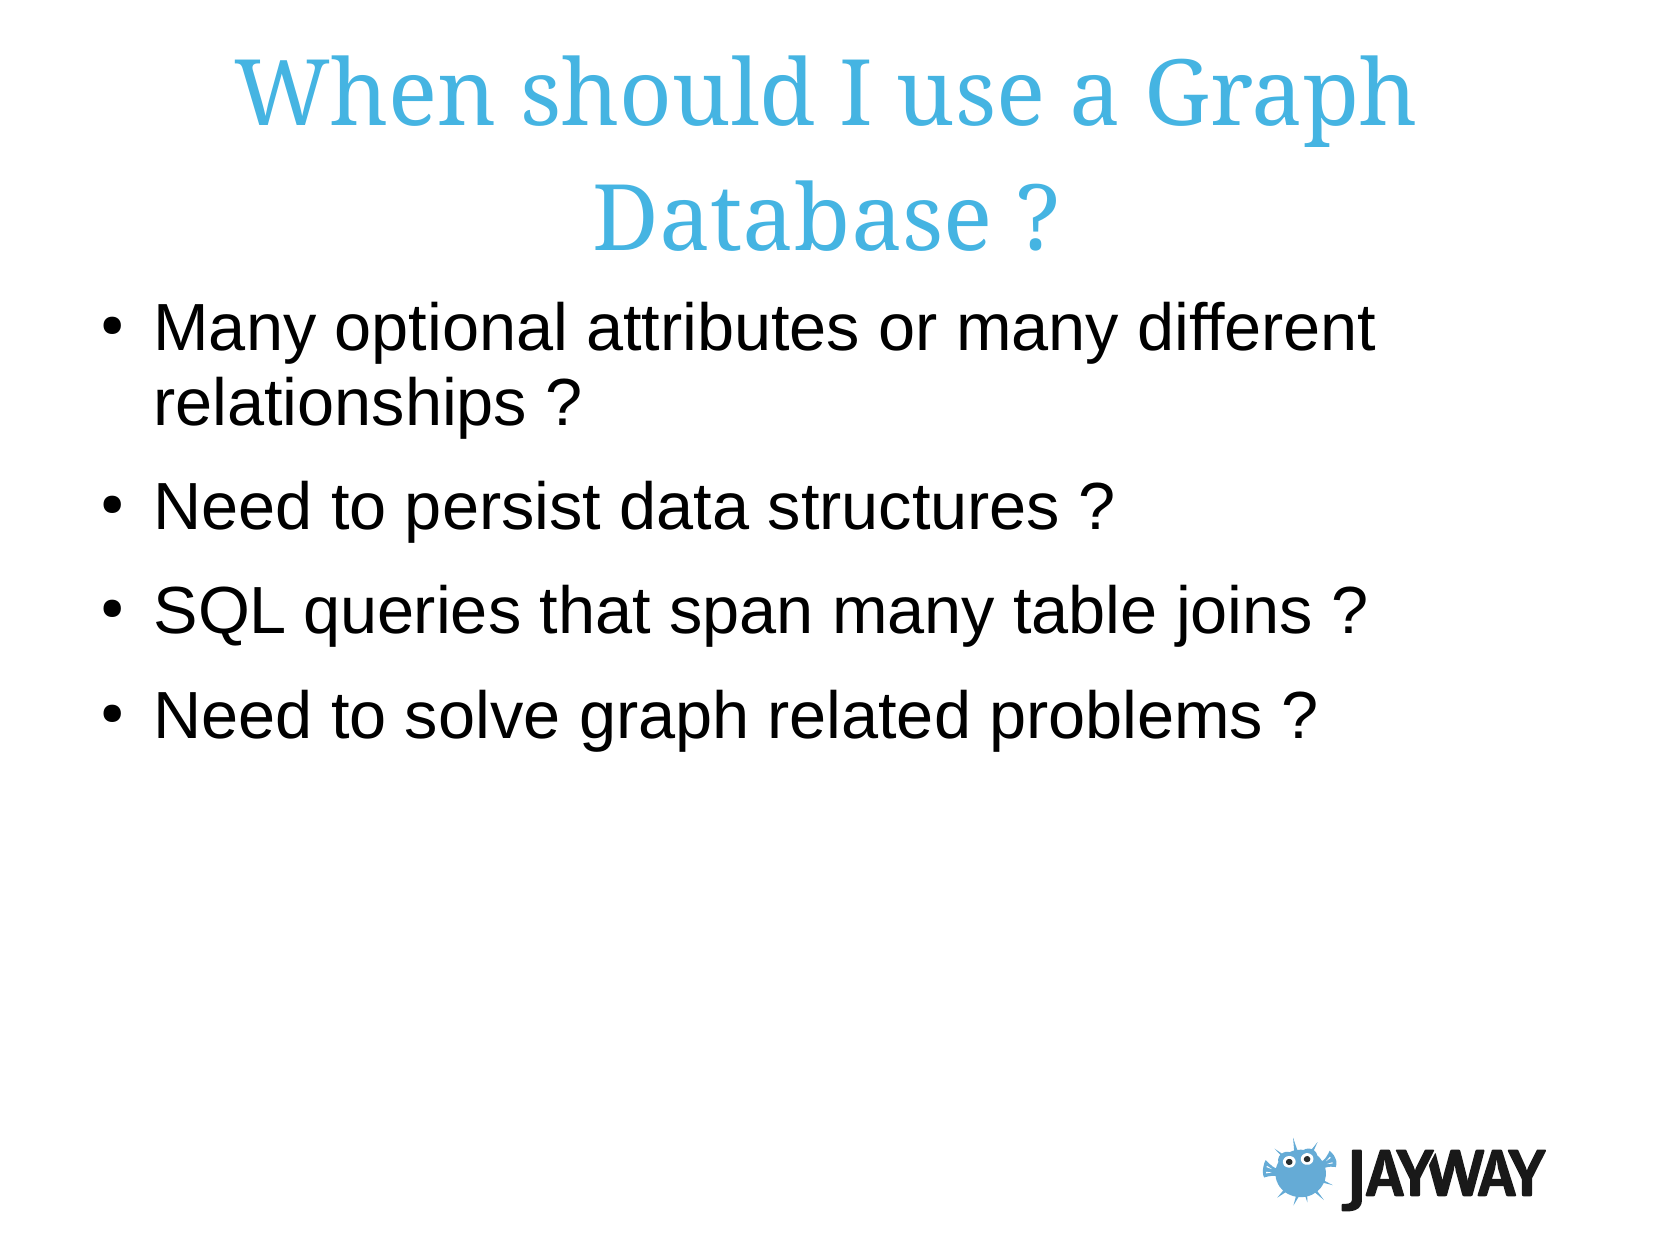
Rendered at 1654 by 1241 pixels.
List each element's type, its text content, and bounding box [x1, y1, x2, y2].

list Many optional attributes or many different relationships ? Need to persist data structures ? SQL queries that span many table joins ? Need to solve graph related problems ? [82, 290, 1571, 1109]
title When should I use a Graph Database ? [82, 45, 1571, 260]
